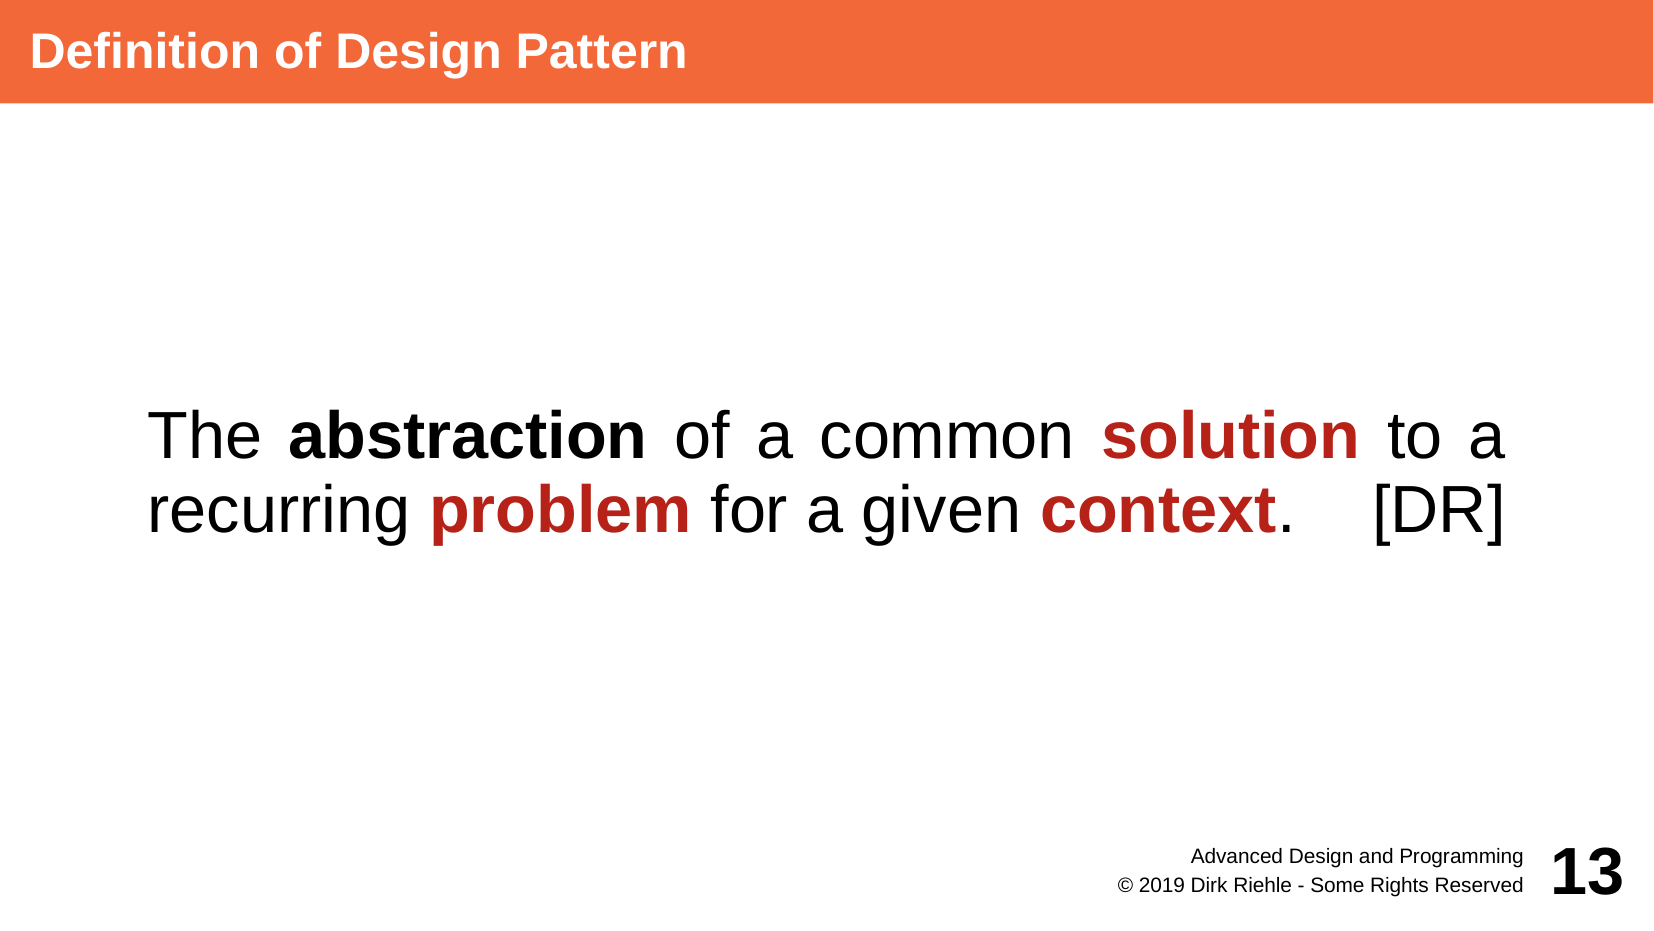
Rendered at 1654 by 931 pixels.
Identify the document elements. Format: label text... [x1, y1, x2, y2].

title Definition of Design Pattern [0, 0, 1654, 104]
subtitle The abstraction of a common solution to a recurring problem for a given context. [DR] [29, 132, 1625, 813]
